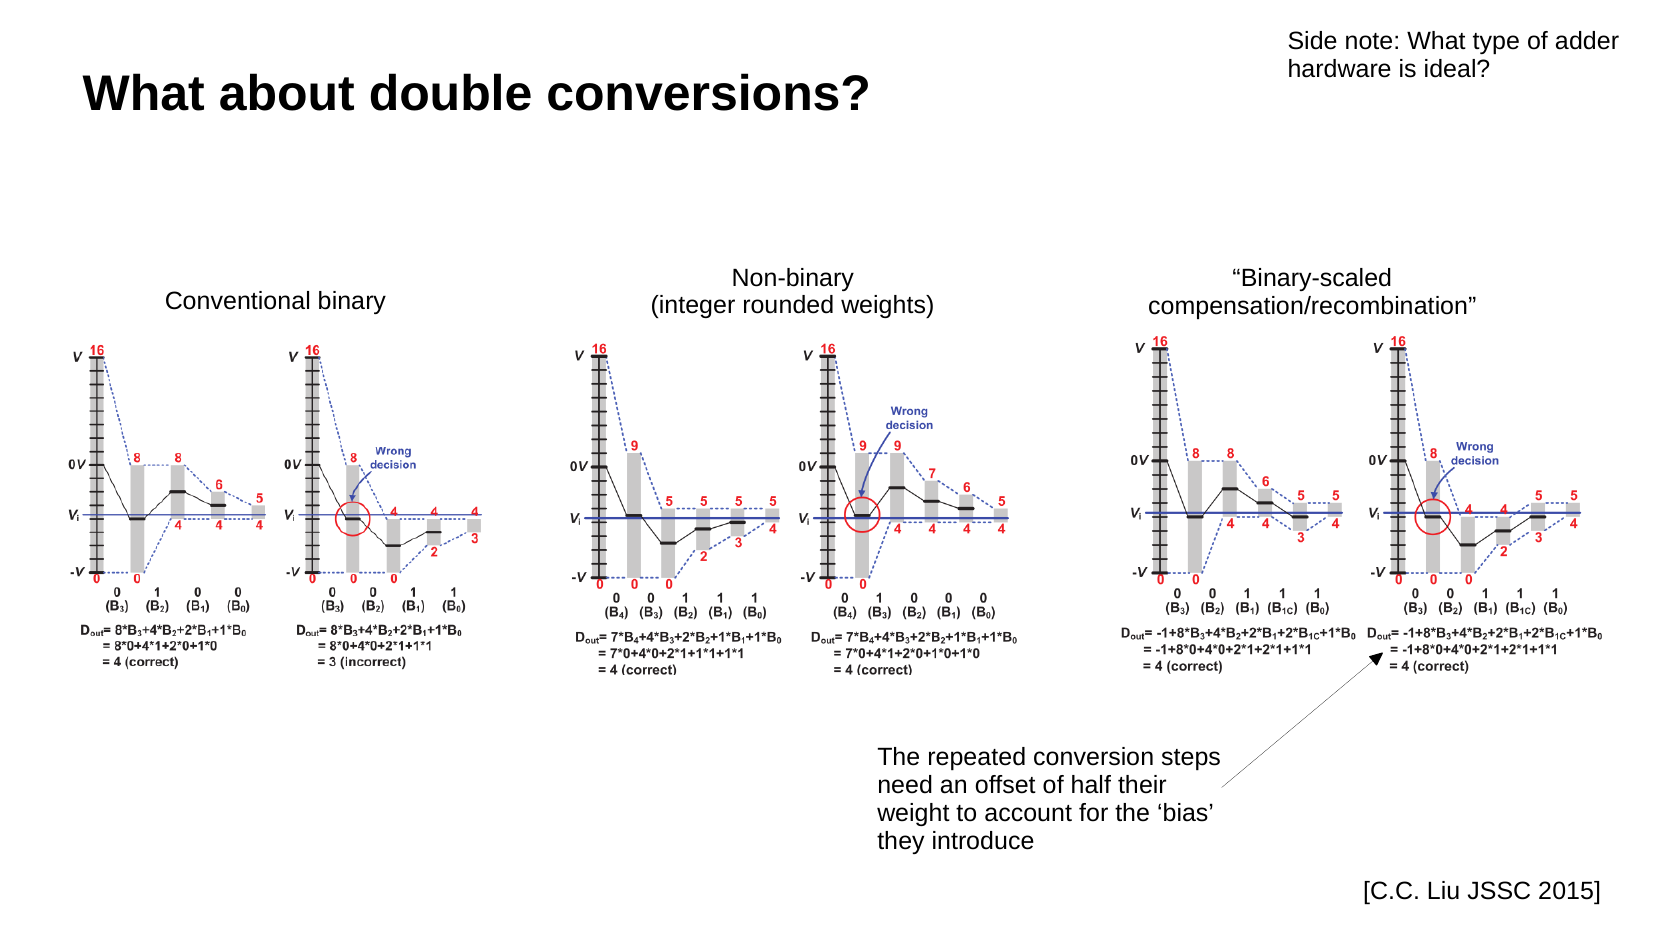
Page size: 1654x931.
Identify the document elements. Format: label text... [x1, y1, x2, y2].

text_box “Binary-scaled compensation/recombination” [1125, 256, 1501, 327]
picture [62, 326, 489, 672]
text_box Conventional binary [150, 279, 451, 327]
text_box [C.C. Liu JSSC 2015] [1348, 869, 1649, 917]
title What about double conversions? [82, 37, 1571, 151]
text_box Side note: What type of adder hardware is ideal? [1272, 19, 1648, 91]
text_box The repeated conversion steps need an offset of half their weight to account for the ‘bias’ they introduce [862, 735, 1238, 863]
text_box Non-binary (integer rounded weights) [605, 255, 981, 327]
picture [550, 329, 1607, 676]
